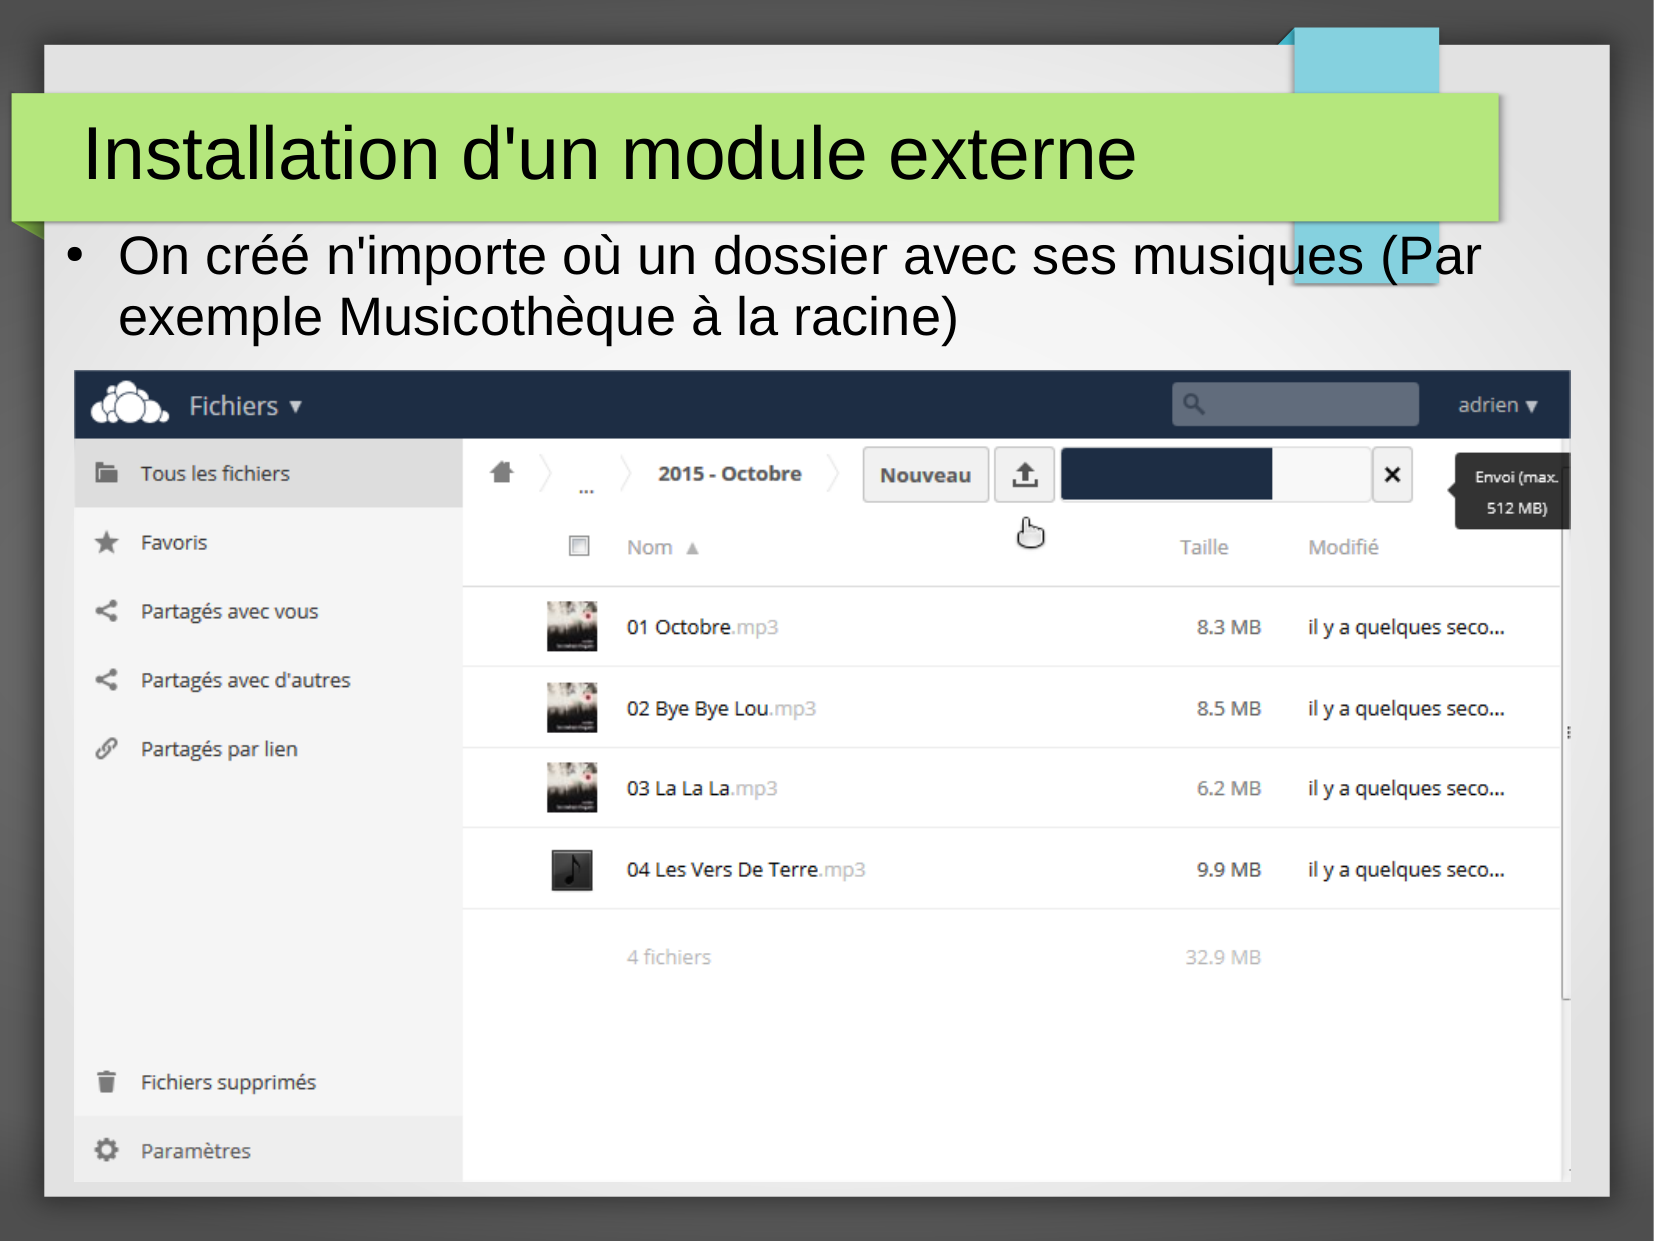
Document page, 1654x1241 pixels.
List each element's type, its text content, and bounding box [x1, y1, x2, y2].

list On créé n'importe où un dossier avec ses musiques (Par exemple Musicothèque à la racine) [47, 225, 1536, 1075]
picture [0, 0, 1654, 1241]
title Installation d'un module externe [82, 94, 1264, 213]
